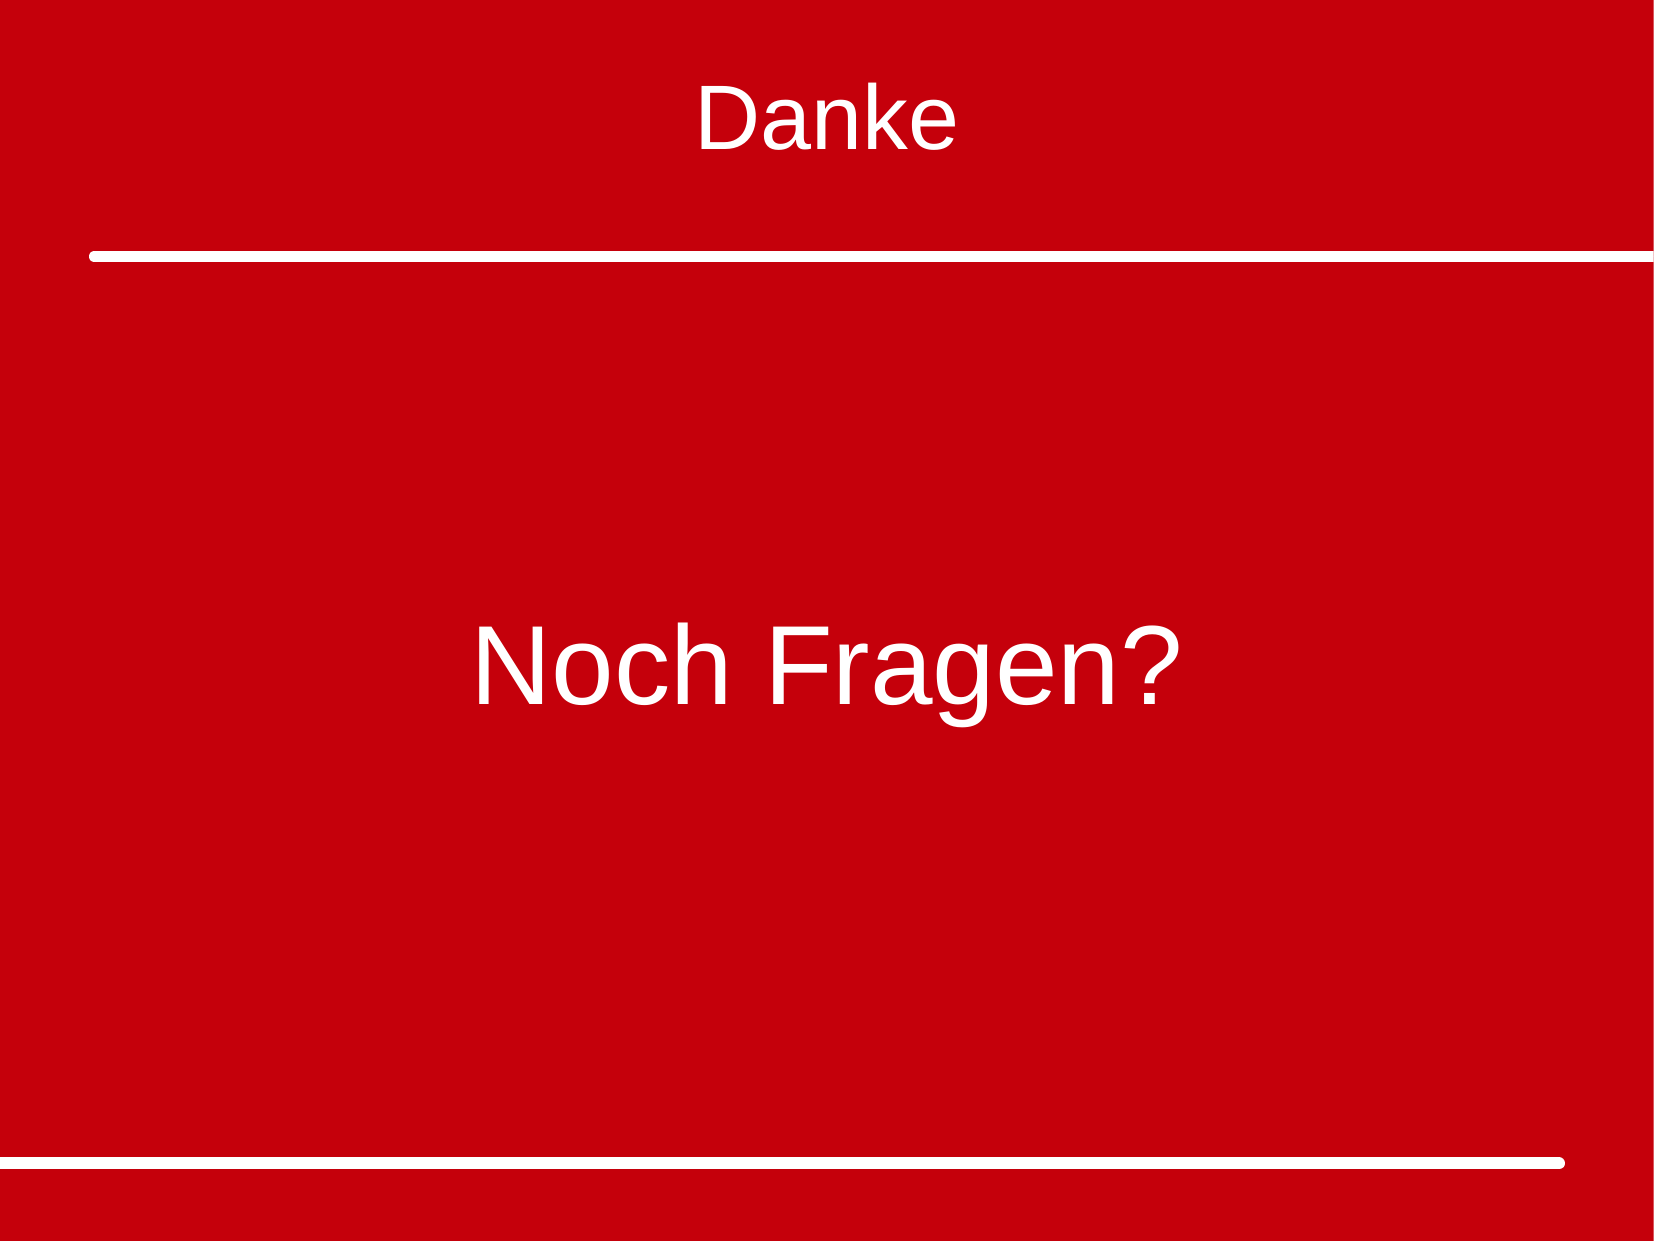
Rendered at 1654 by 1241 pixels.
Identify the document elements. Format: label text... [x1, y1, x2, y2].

title Danke [82, 47, 1571, 189]
list Noch Fragen? [82, 290, 1571, 1010]
